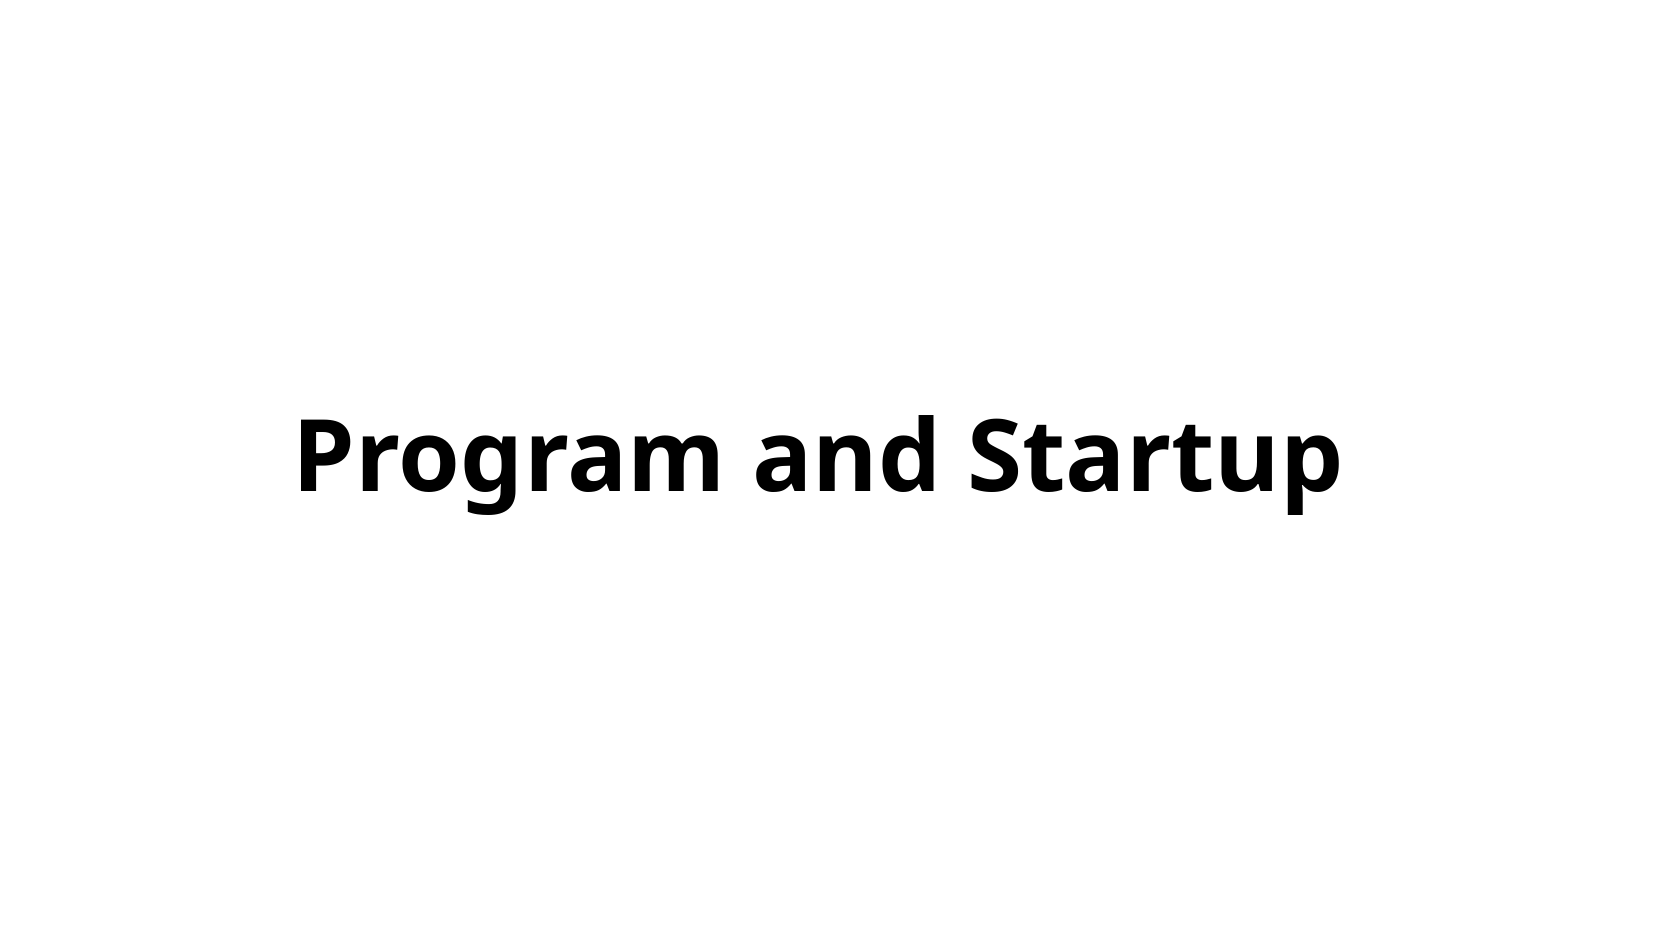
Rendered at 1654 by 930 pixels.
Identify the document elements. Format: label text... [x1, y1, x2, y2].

title Program and Startup [75, 375, 1563, 531]
